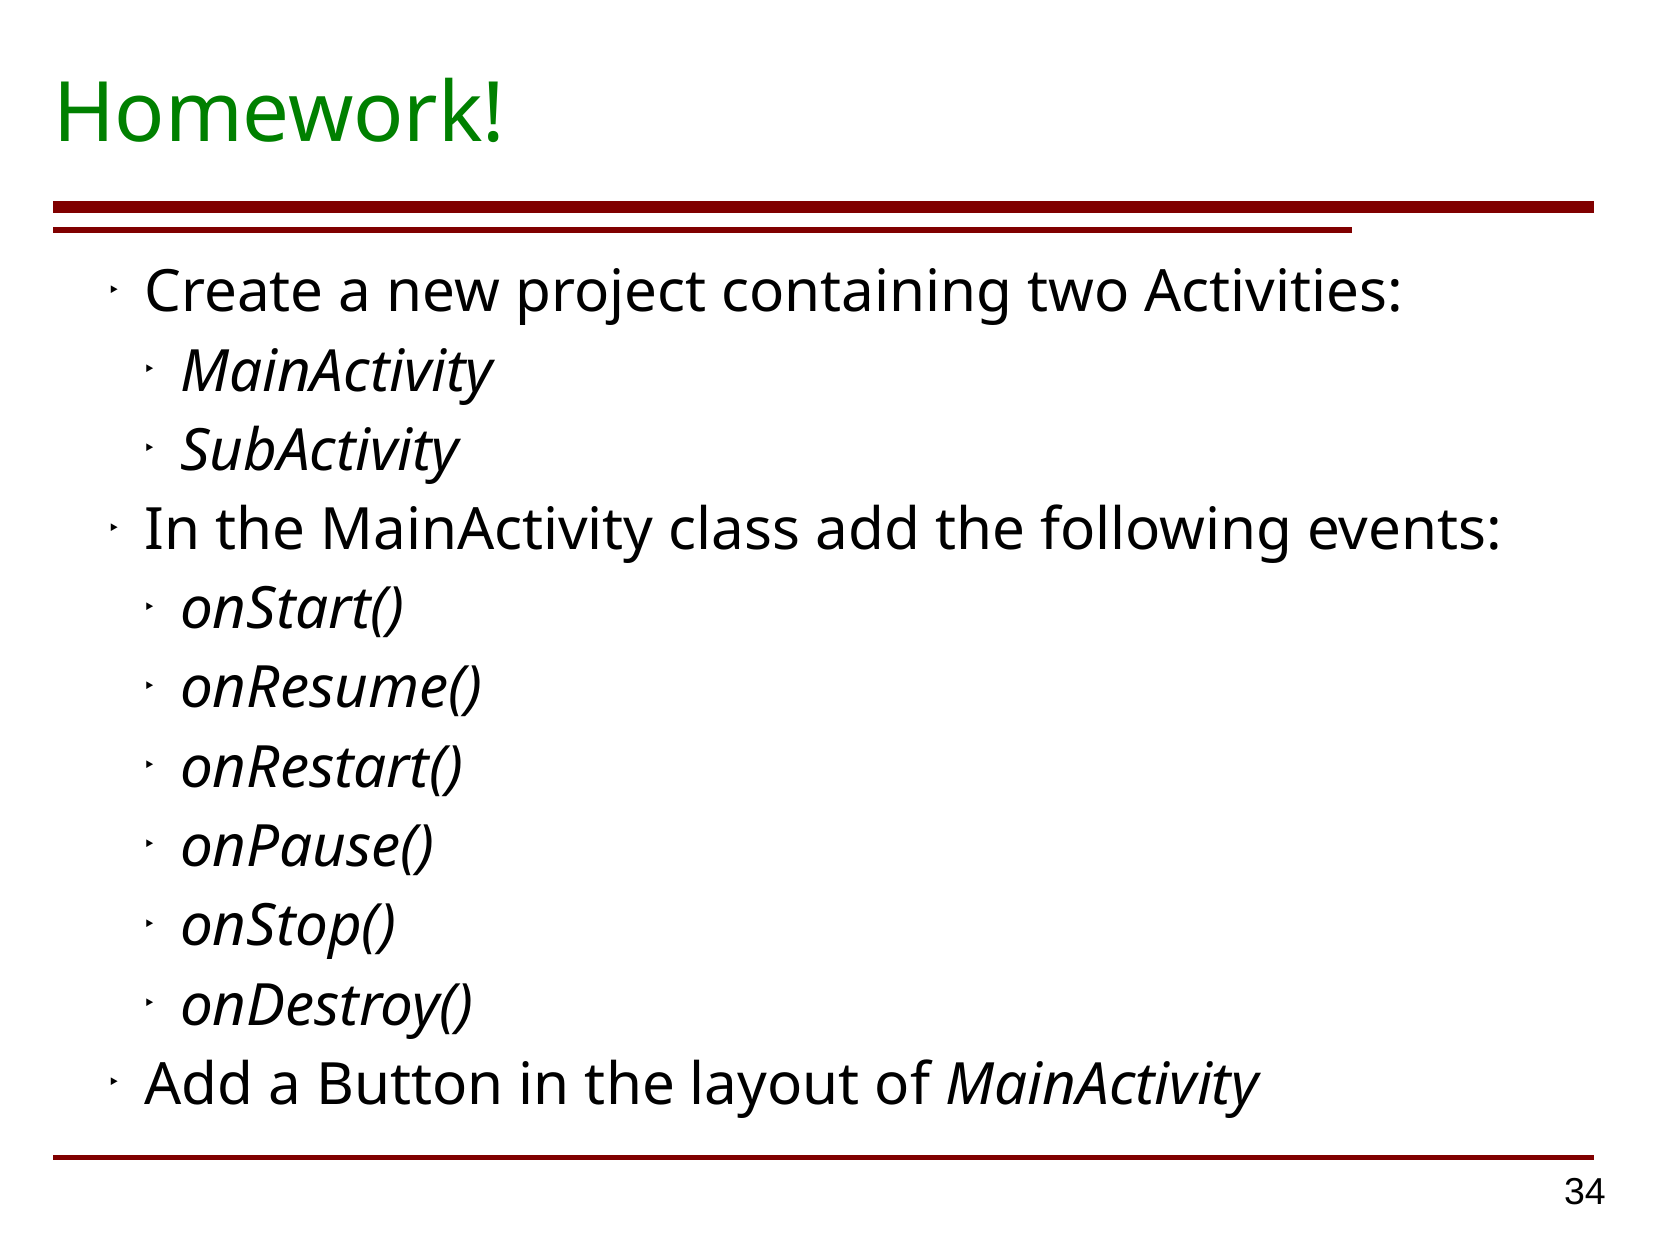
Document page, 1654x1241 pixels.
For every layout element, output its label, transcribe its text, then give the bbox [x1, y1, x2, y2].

text_box <number> [35, 1163, 1654, 1221]
text_box Create a new project containing two Activities: MainActivity SubActivity In the MainActivity class add the following events: onStart() onResume() onRestart() onPause() onStop() onDestroy() Add a Button in the layout of MainActivity [59, 242, 1441, 1116]
subtitle Homework! [53, 48, 1542, 172]
